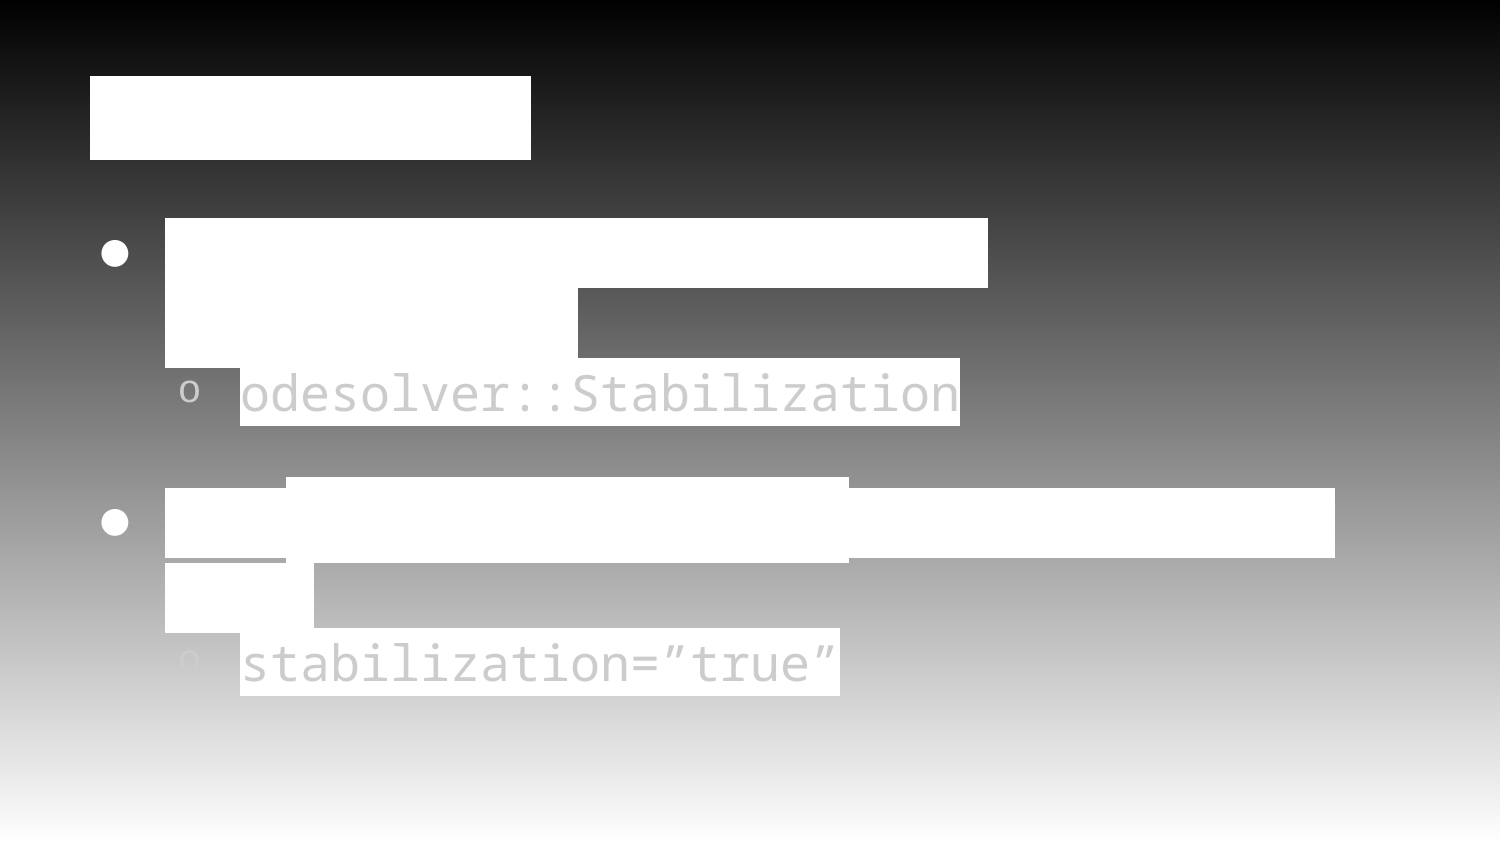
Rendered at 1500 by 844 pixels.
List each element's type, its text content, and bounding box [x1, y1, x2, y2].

title Stabilization [75, 33, 1425, 175]
list Add these next to a compliant ForceField: odesolver::Stabilization Ask AssembledSolver for a stabilization pass: stabilization=”true” [75, 196, 1425, 808]
